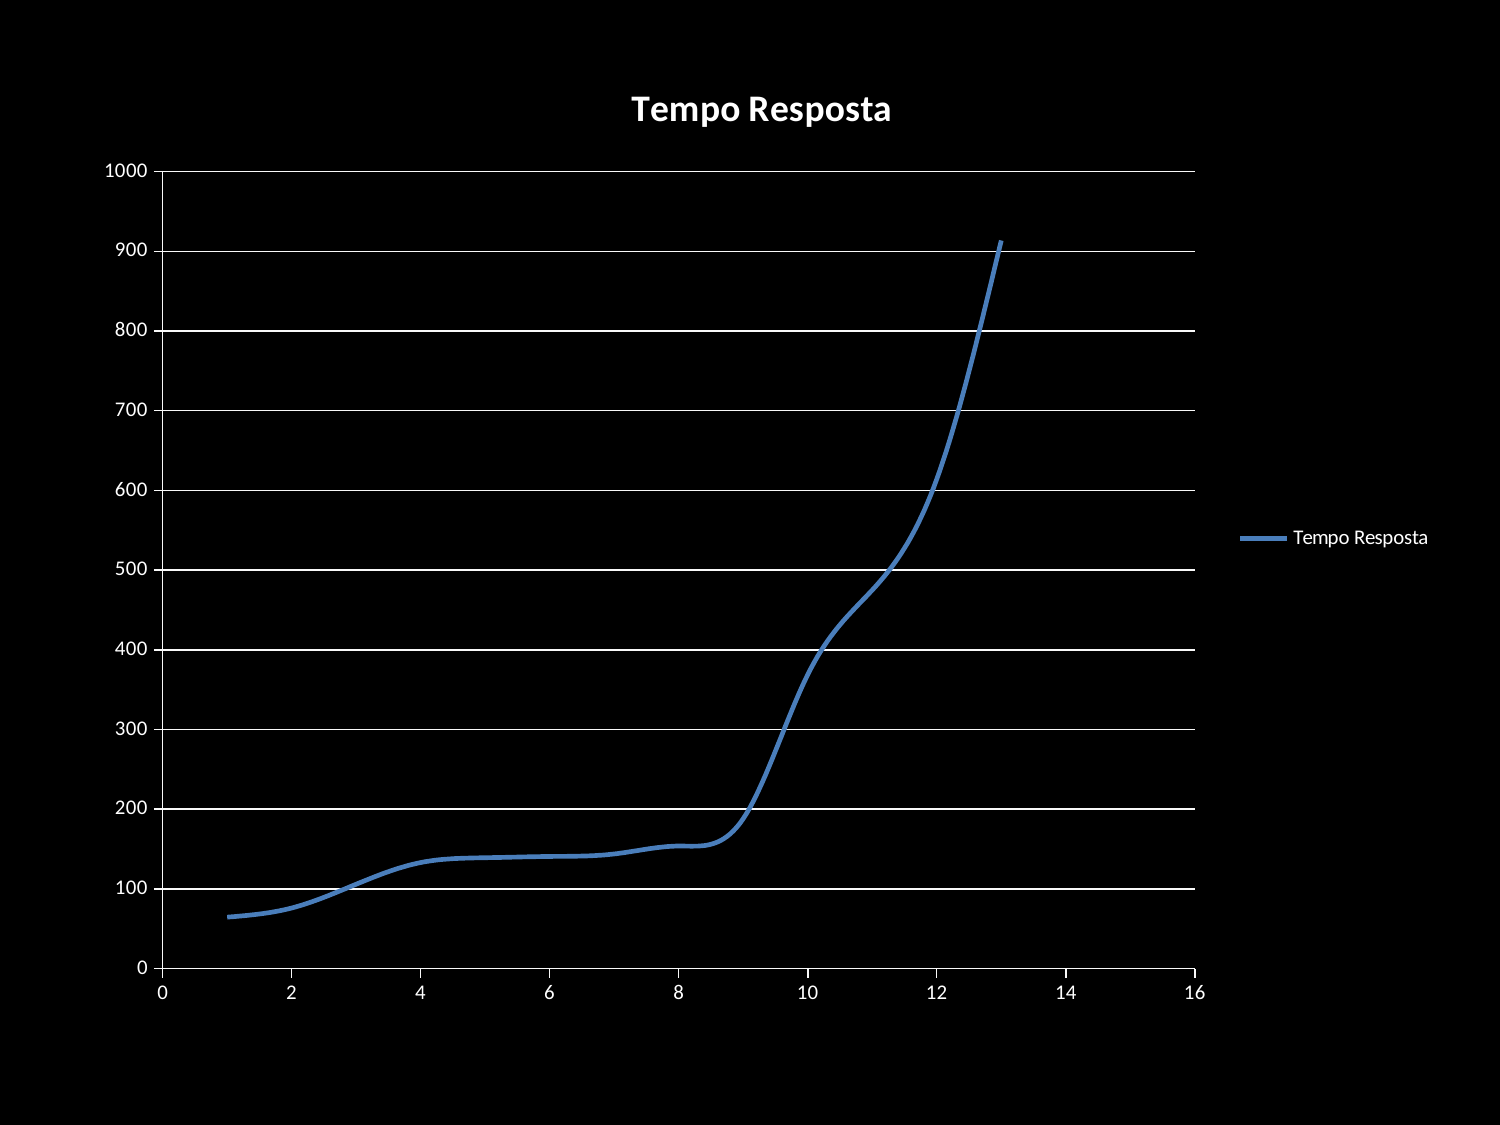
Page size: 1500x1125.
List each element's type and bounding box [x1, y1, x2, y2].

chart [76, 54, 1447, 1024]
